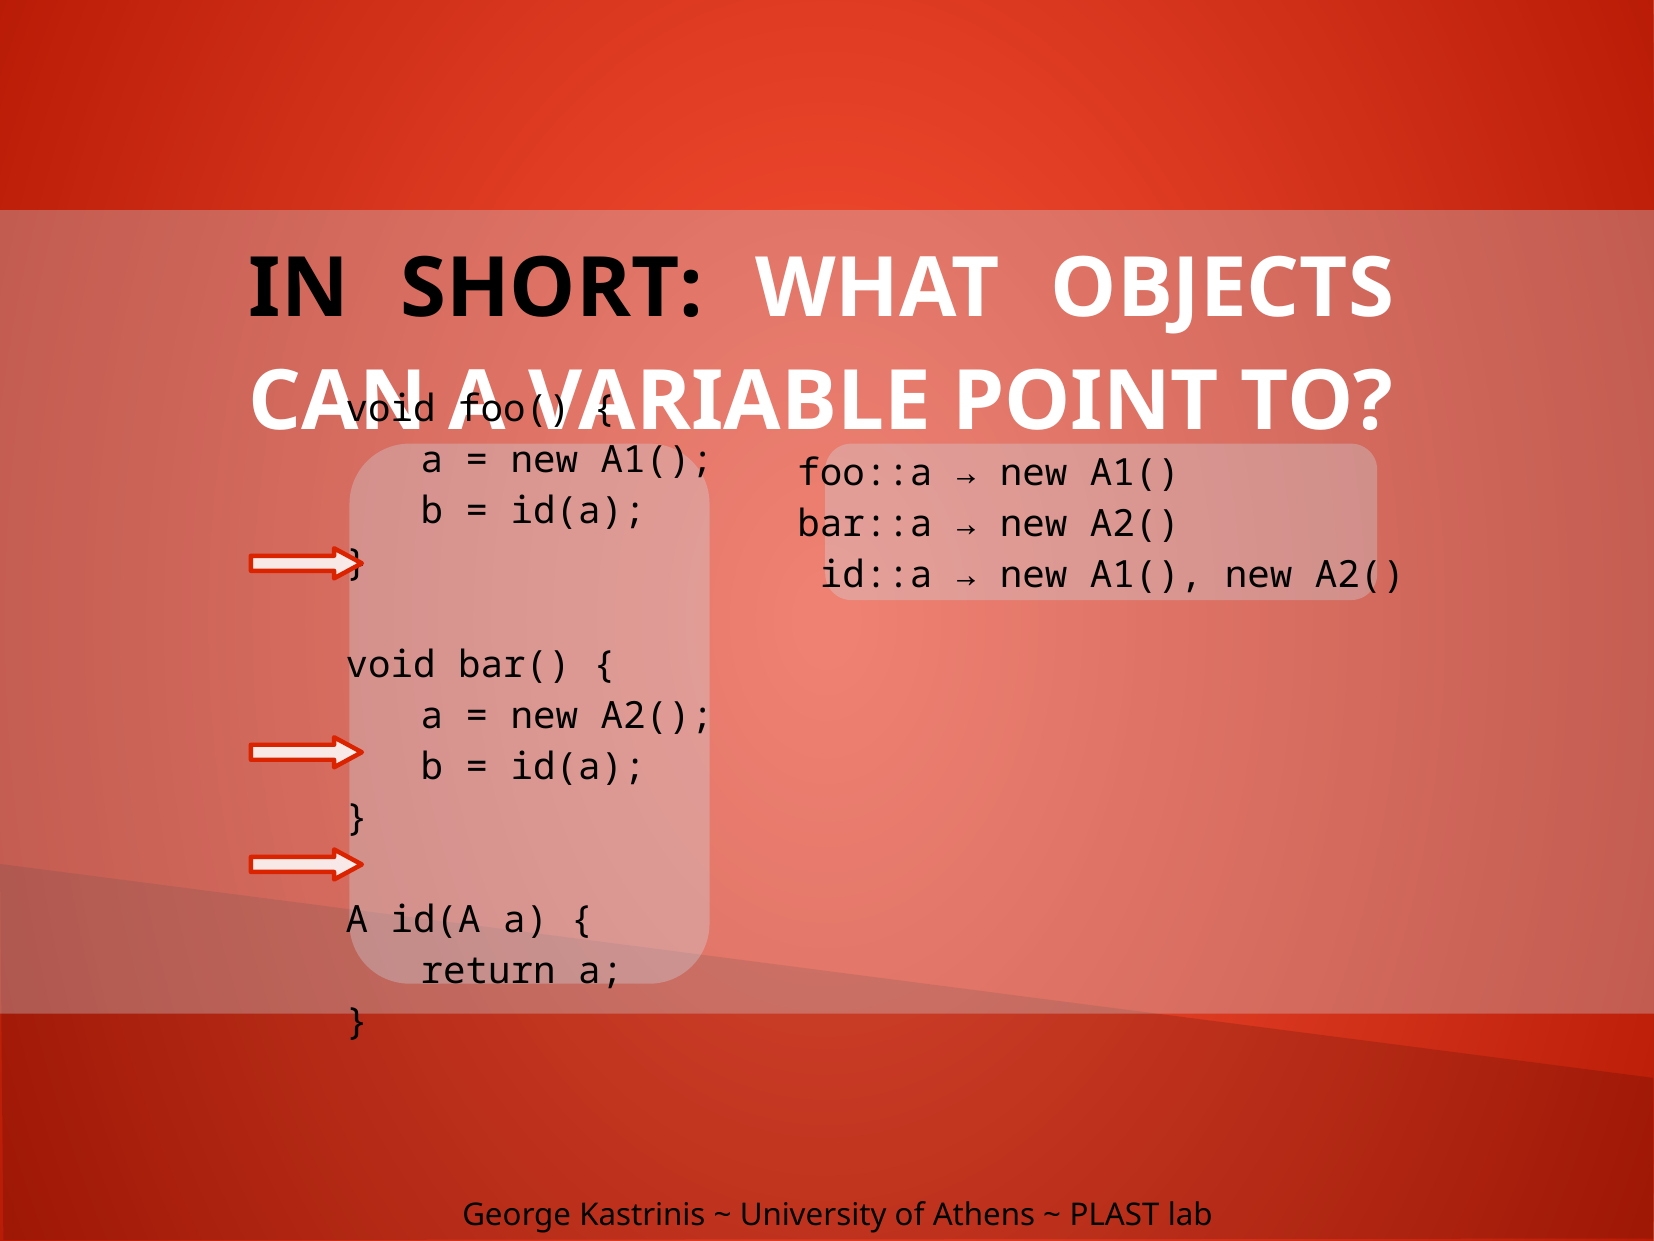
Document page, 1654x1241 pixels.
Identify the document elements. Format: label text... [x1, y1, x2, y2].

text_box IN SHORT: WHAT OBJECTS CAN A VARIABLE POINT TO? [234, 219, 1420, 421]
text_box foo::a → new A1() bar::a → new A2() id::a → new A1(), new A2() [825, 443, 1378, 601]
text_box void foo() { a = new A1(); b = id(a); } void bar() { a = new A2(); b = id(a); } A id(A a) { return a; } [349, 443, 710, 984]
text_box George Kastrinis ~ University of Athens ~ PLAST lab [447, 1185, 1207, 1236]
text_box [0, 210, 1654, 1014]
